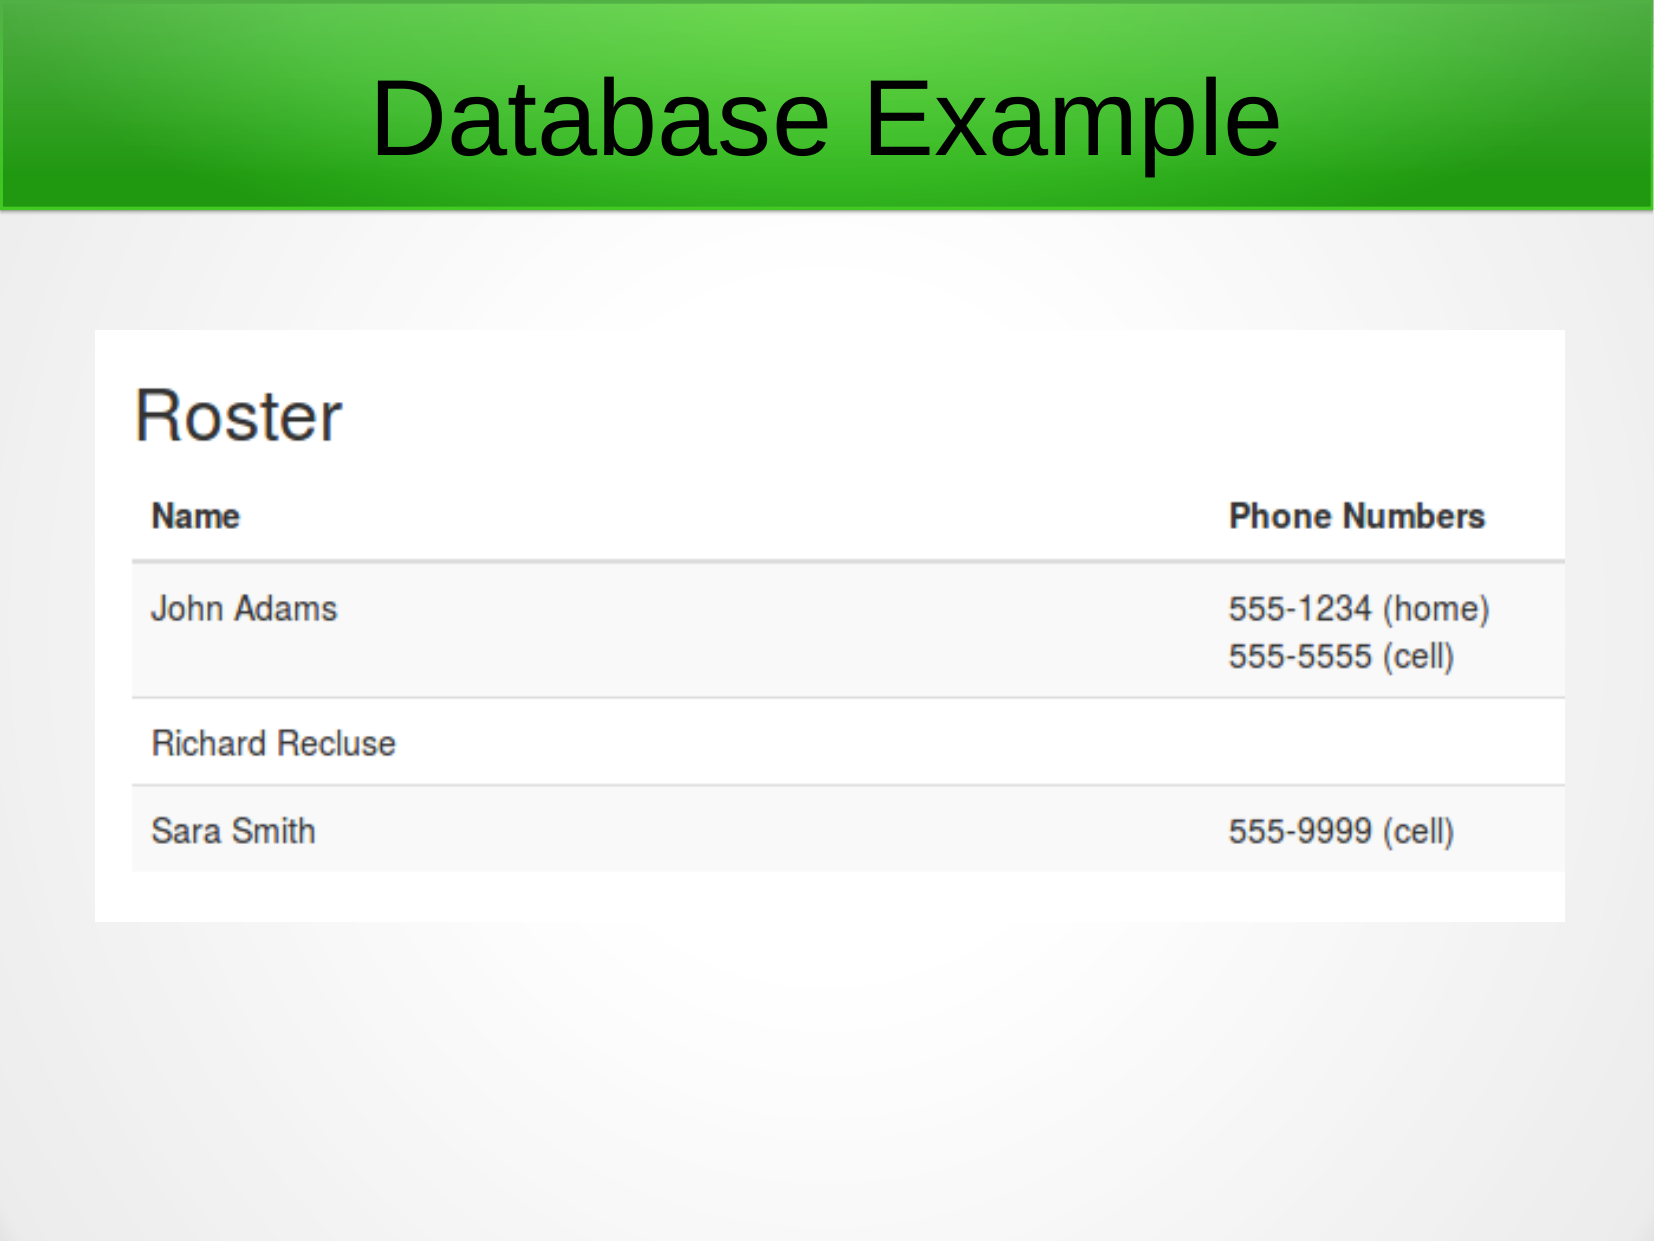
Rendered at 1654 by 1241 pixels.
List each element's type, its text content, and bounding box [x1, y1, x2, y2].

title Database Example [82, 47, 1571, 189]
picture [95, 330, 1565, 922]
